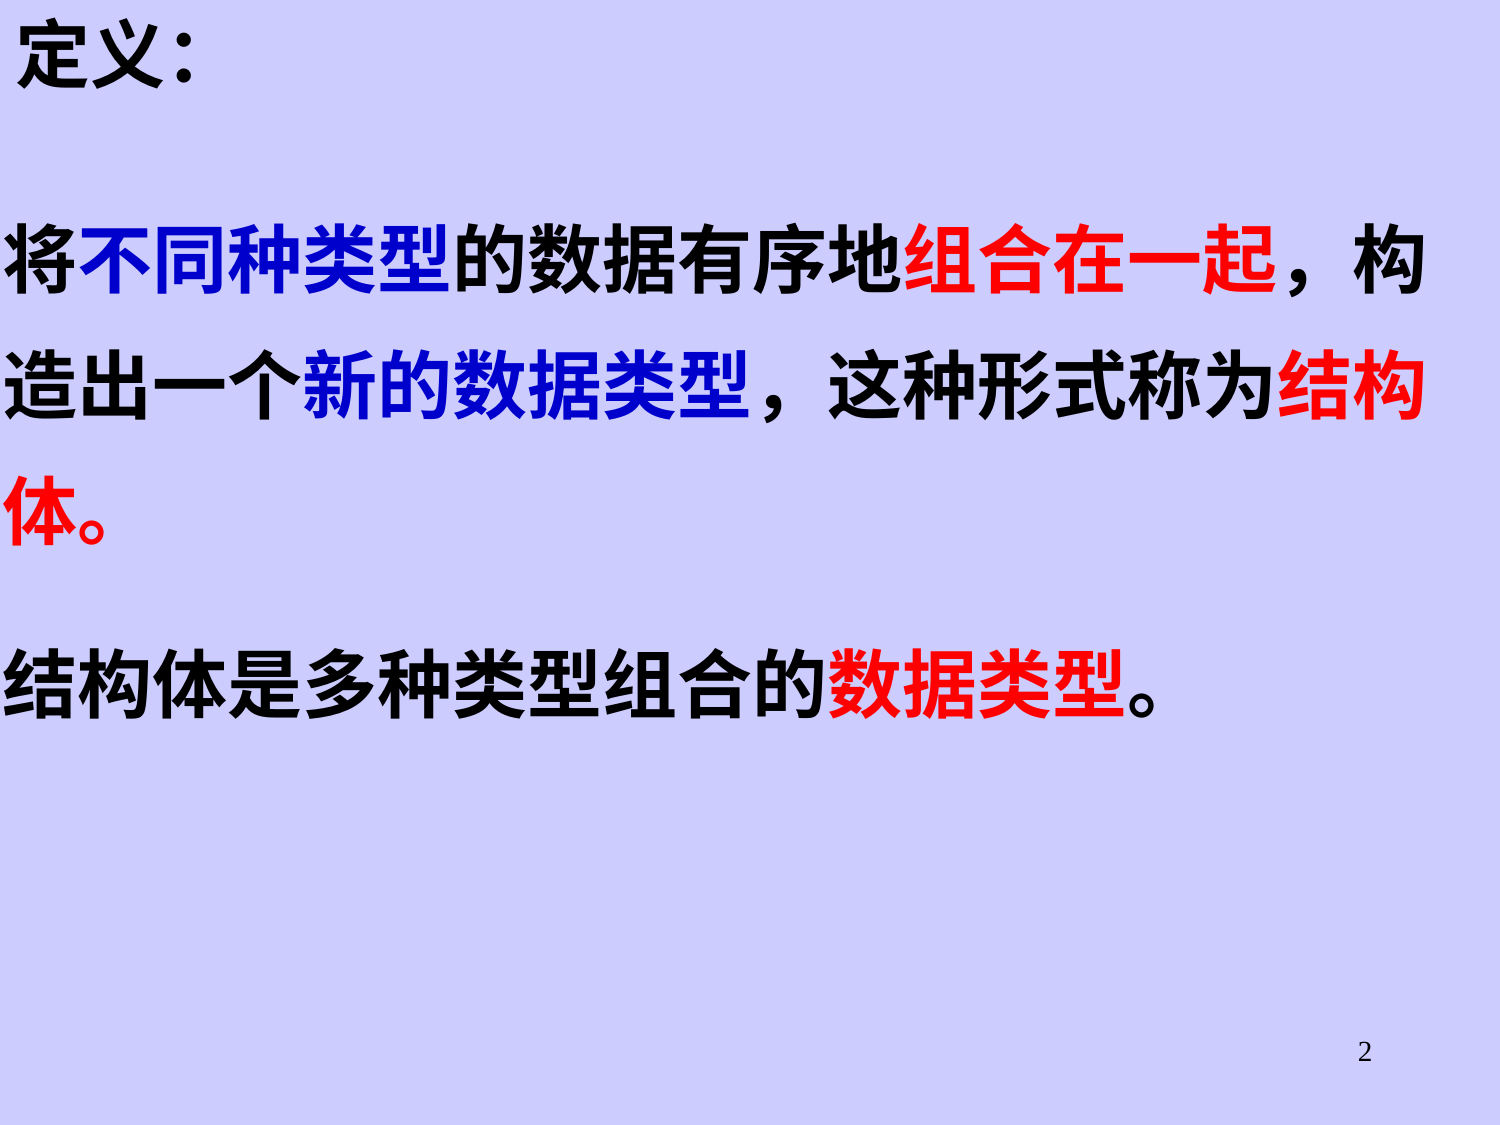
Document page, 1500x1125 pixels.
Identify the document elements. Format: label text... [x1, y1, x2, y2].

text_box 定义： [0, 0, 256, 106]
text_box 将不同种类型的数据有序地组合在一起，构造出一个新的数据类型，这种形式称为结构体。 [0, 174, 1500, 557]
text_box 结构体是多种类型组合的数据类型。 [0, 600, 1500, 730]
text_box <编号> [1074, 1025, 1388, 1101]
